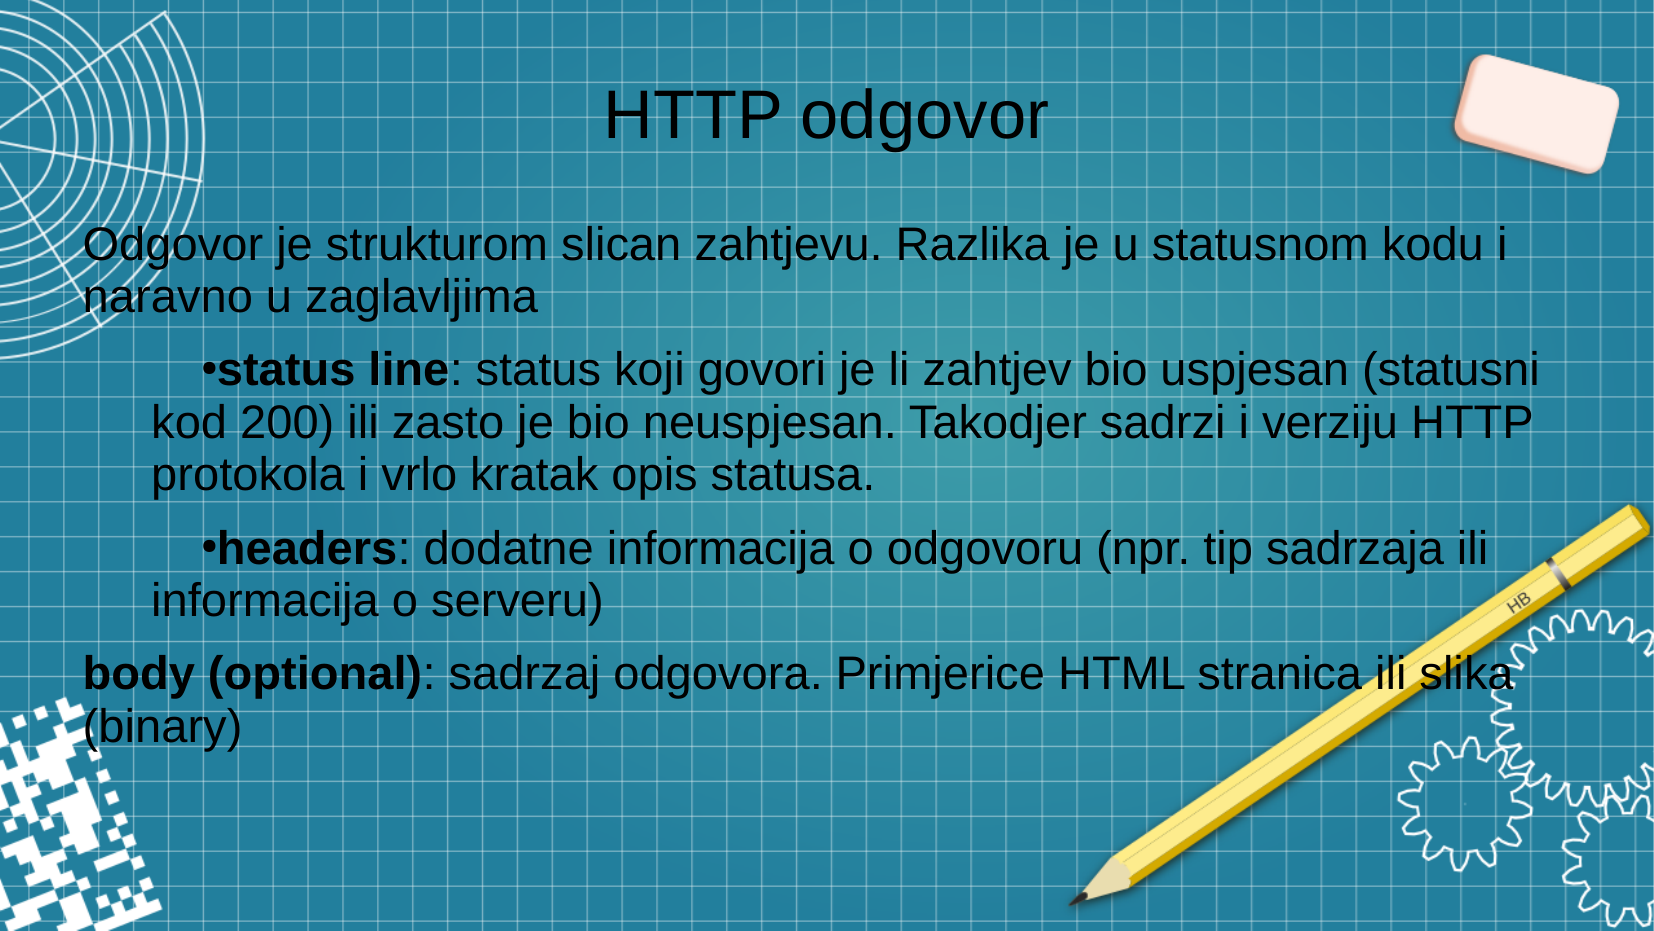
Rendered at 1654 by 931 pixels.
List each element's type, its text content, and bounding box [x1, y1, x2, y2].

title HTTP odgovor [82, 37, 1571, 193]
picture [0, 0, 1654, 931]
list Odgovor je strukturom slican zahtjevu. Razlika je u statusnom kodu i naravno u zaglavljima status line: status koji govori je li zahtjev bio uspjesan (statusni kod 200) ili zasto je bio neuspjesan. Takodjer sadrzi i verziju HTTP protokola i vrlo kratak opis statusa. headers: dodatne informacija o odgovoru (npr. tip sadrzaja ili informacija o serveru) body (optional): sadrzaj odgovora. Primjerice HTML stranica ili slika (binary) [82, 217, 1571, 758]
